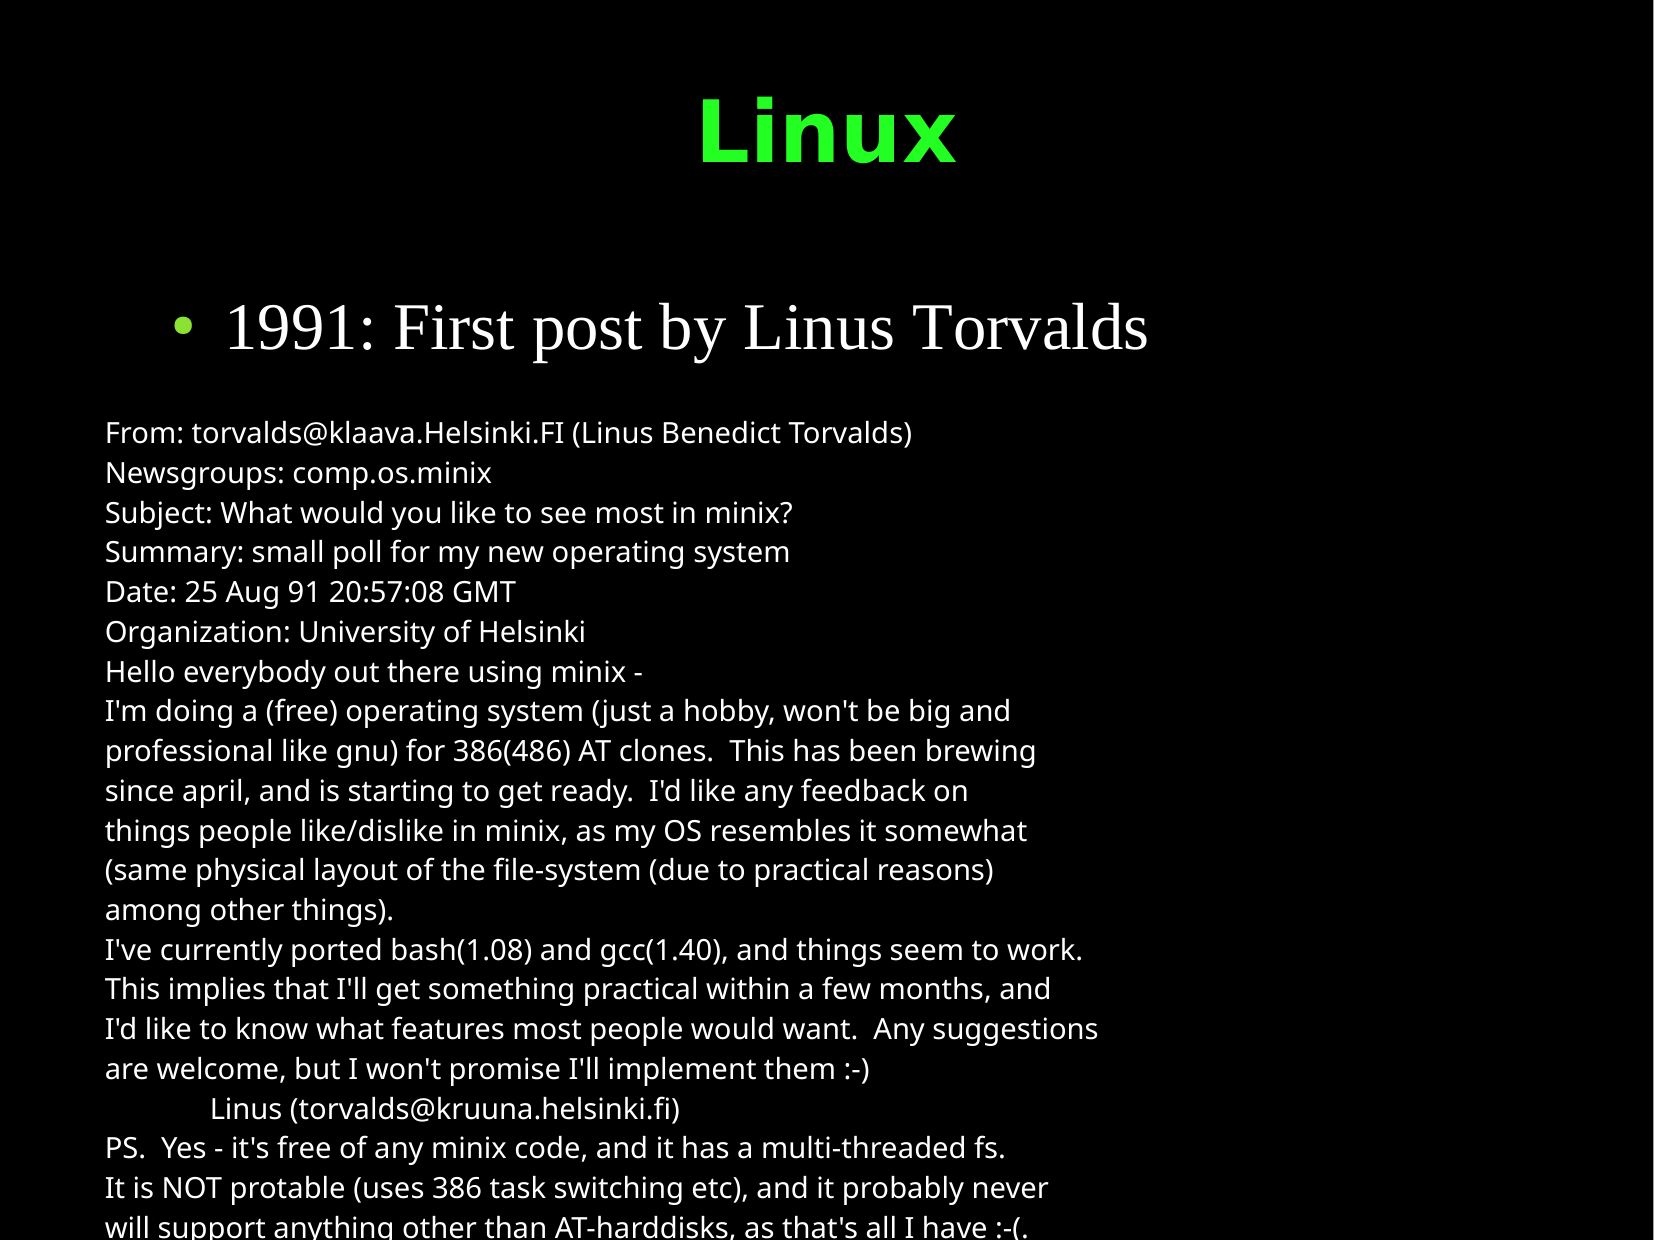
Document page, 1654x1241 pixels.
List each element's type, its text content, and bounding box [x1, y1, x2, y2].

title Linux [82, 29, 1571, 237]
list 1991: First post by Linus Torvalds [82, 290, 1571, 1109]
text_box From: torvalds@klaava.Helsinki.FI (Linus Benedict Torvalds) Newsgroups: comp.os.minix Subject: What would you like to see most in minix? Summary: small poll for my new operating system Date: 25 Aug 91 20:57:08 GMT Organization: University of Helsinki Hello everybody out there using minix - I'm doing a (free) operating system (just a hobby, won't be big and professional like gnu) for 386(486) AT clones. This has been brewing since april, and is starting to get ready. I'd like any feedback on things people like/dislike in minix, as my OS resembles it somewhat (same physical layout of the file-system (due to practical reasons) among other things). I've currently ported bash(1.08) and gcc(1.40), and things seem to work. This implies that I'll get something practical within a few months, and I'd like to know what features most people would want. Any suggestions are welcome, but I won't promise I'll implement them :-) Linus (torvalds@kruuna.helsinki.fi) PS. Yes - it's free of any minix code, and it has a multi-threaded fs. It is NOT protable (uses 386 task switching etc), and it probably never will support anything other than AT-harddisks, as that's all I have :-(. [90, 405, 1486, 1230]
